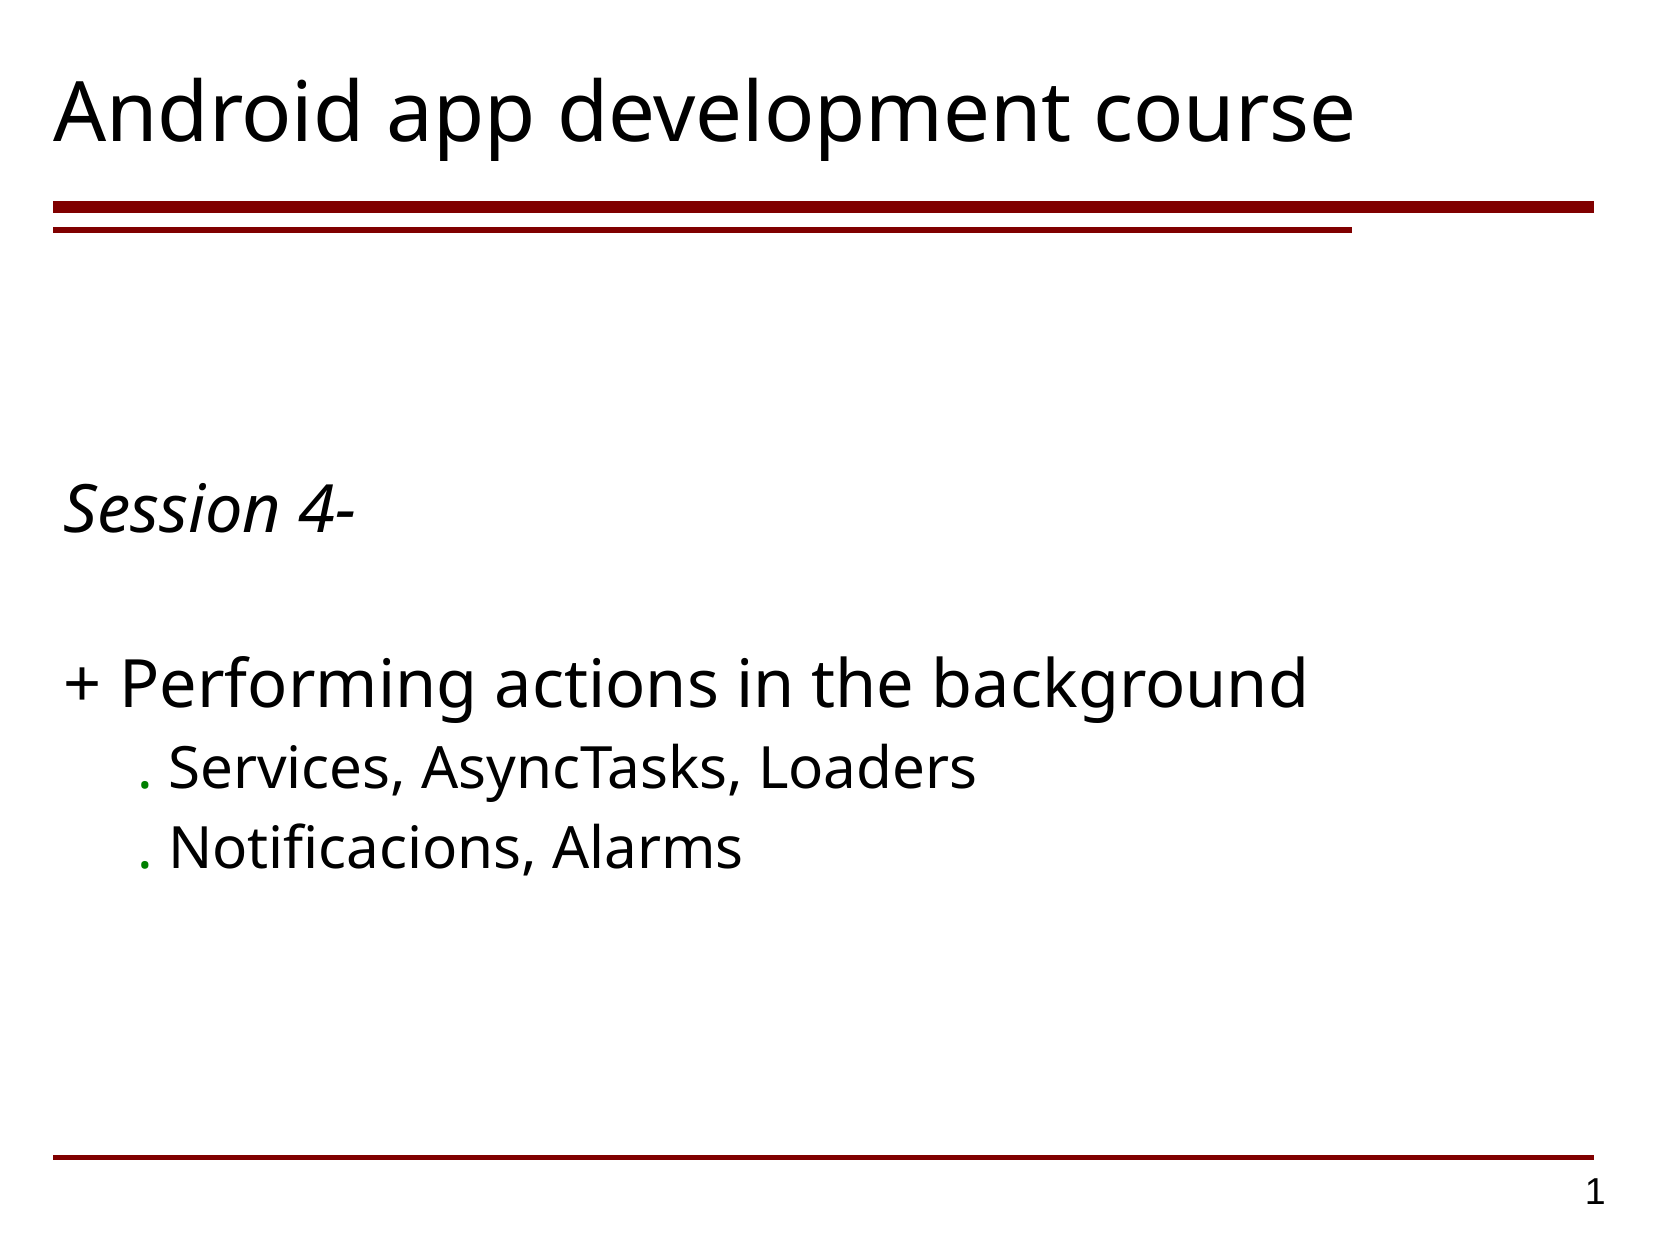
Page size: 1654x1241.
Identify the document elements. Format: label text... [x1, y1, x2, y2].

subtitle Android app development course [53, 48, 1542, 172]
text_box <number> [35, 1163, 1654, 1221]
text_box Session 4- + Performing actions in the background . Services, AsyncTasks, Loaders . Notificacions, Alarms [49, 453, 1241, 888]
